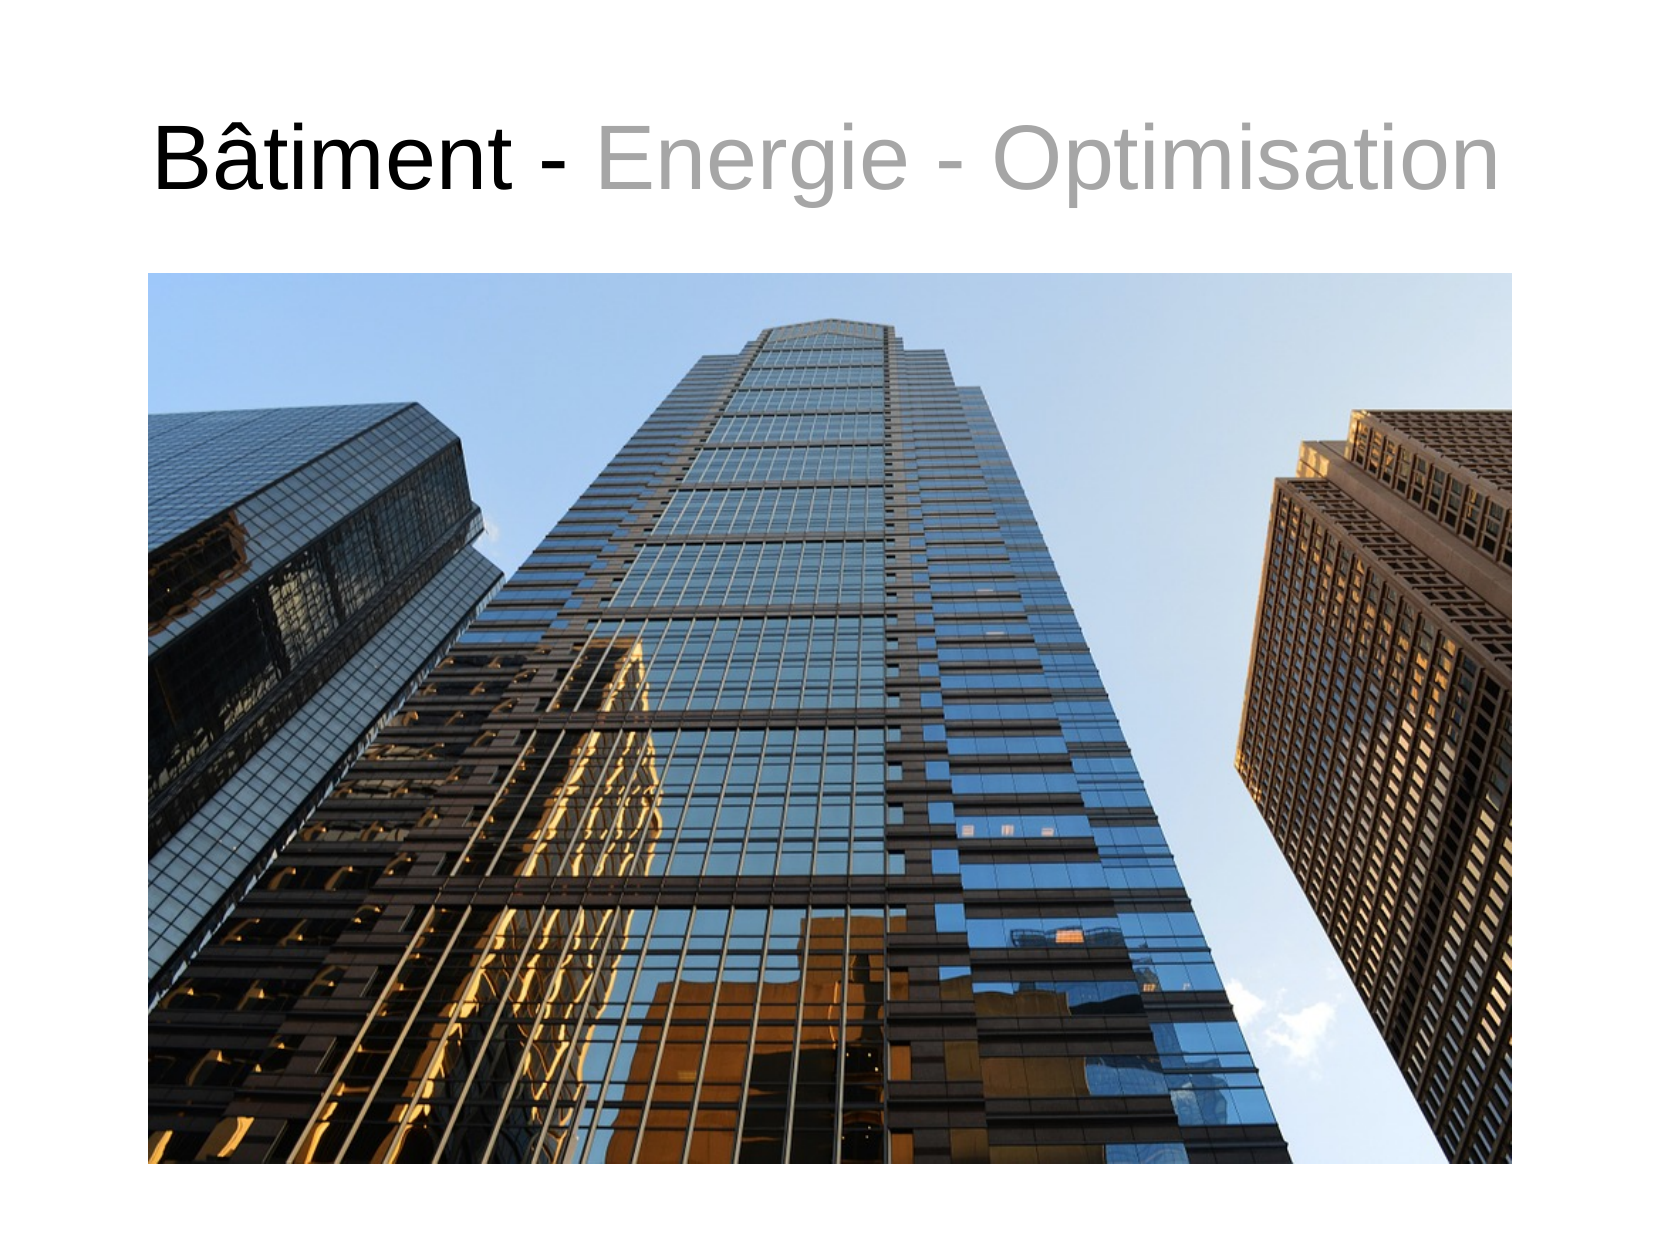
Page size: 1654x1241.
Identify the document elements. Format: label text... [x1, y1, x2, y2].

picture [148, 273, 1512, 1164]
title Bâtiment - Energie - Optimisation [82, 56, 1571, 250]
